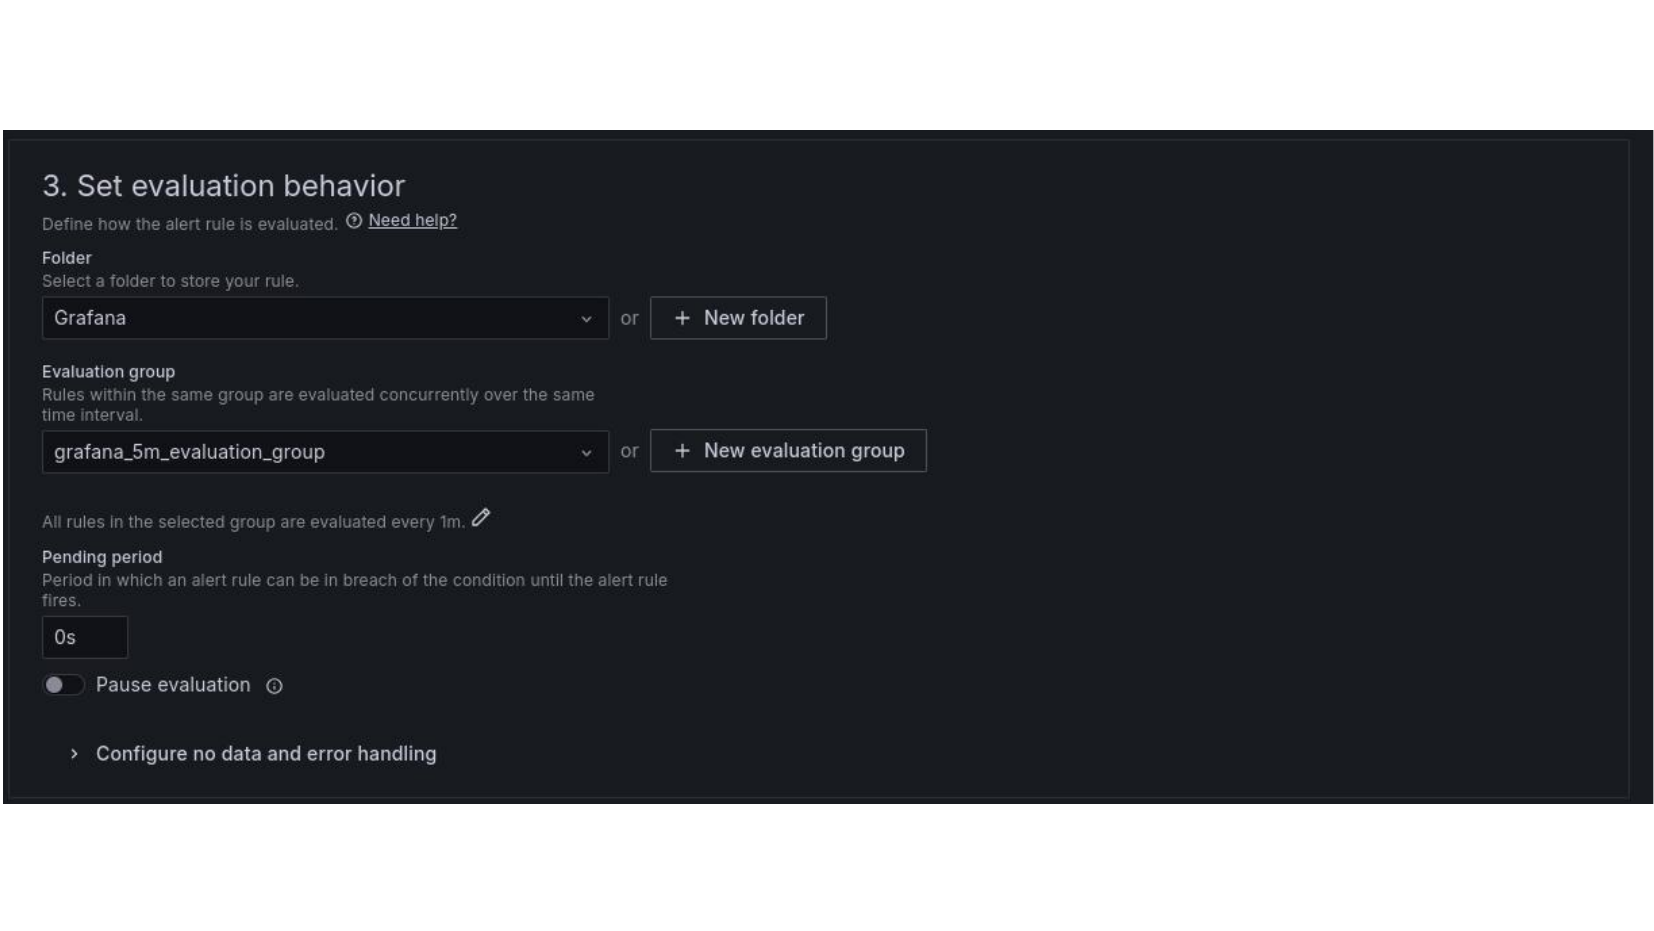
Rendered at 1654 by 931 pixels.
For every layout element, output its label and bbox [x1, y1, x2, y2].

picture [3, 130, 1654, 804]
